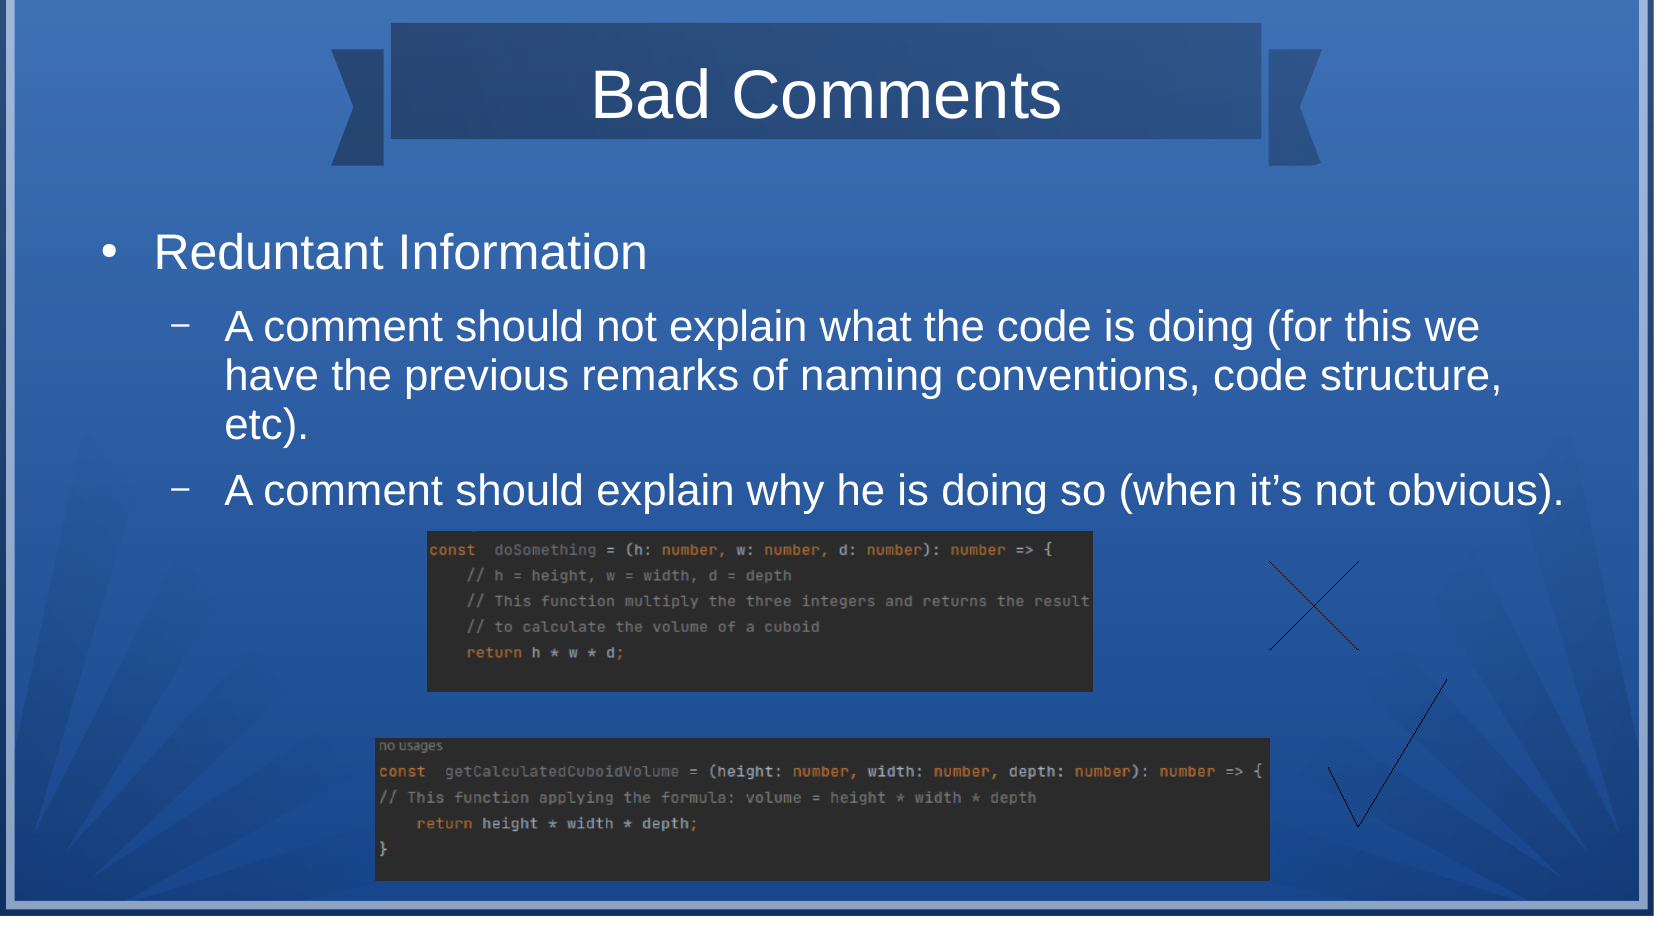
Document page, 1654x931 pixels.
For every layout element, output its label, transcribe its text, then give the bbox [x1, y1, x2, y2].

title Bad Comments [389, 35, 1264, 154]
picture [427, 531, 1093, 692]
picture [375, 738, 1270, 881]
list Reduntant Information A comment should not explain what the code is doing (for this we have the previous remarks of naming conventions, code structure, etc). A comment should explain why he is doing so (when it’s not obvious). [82, 224, 1571, 848]
